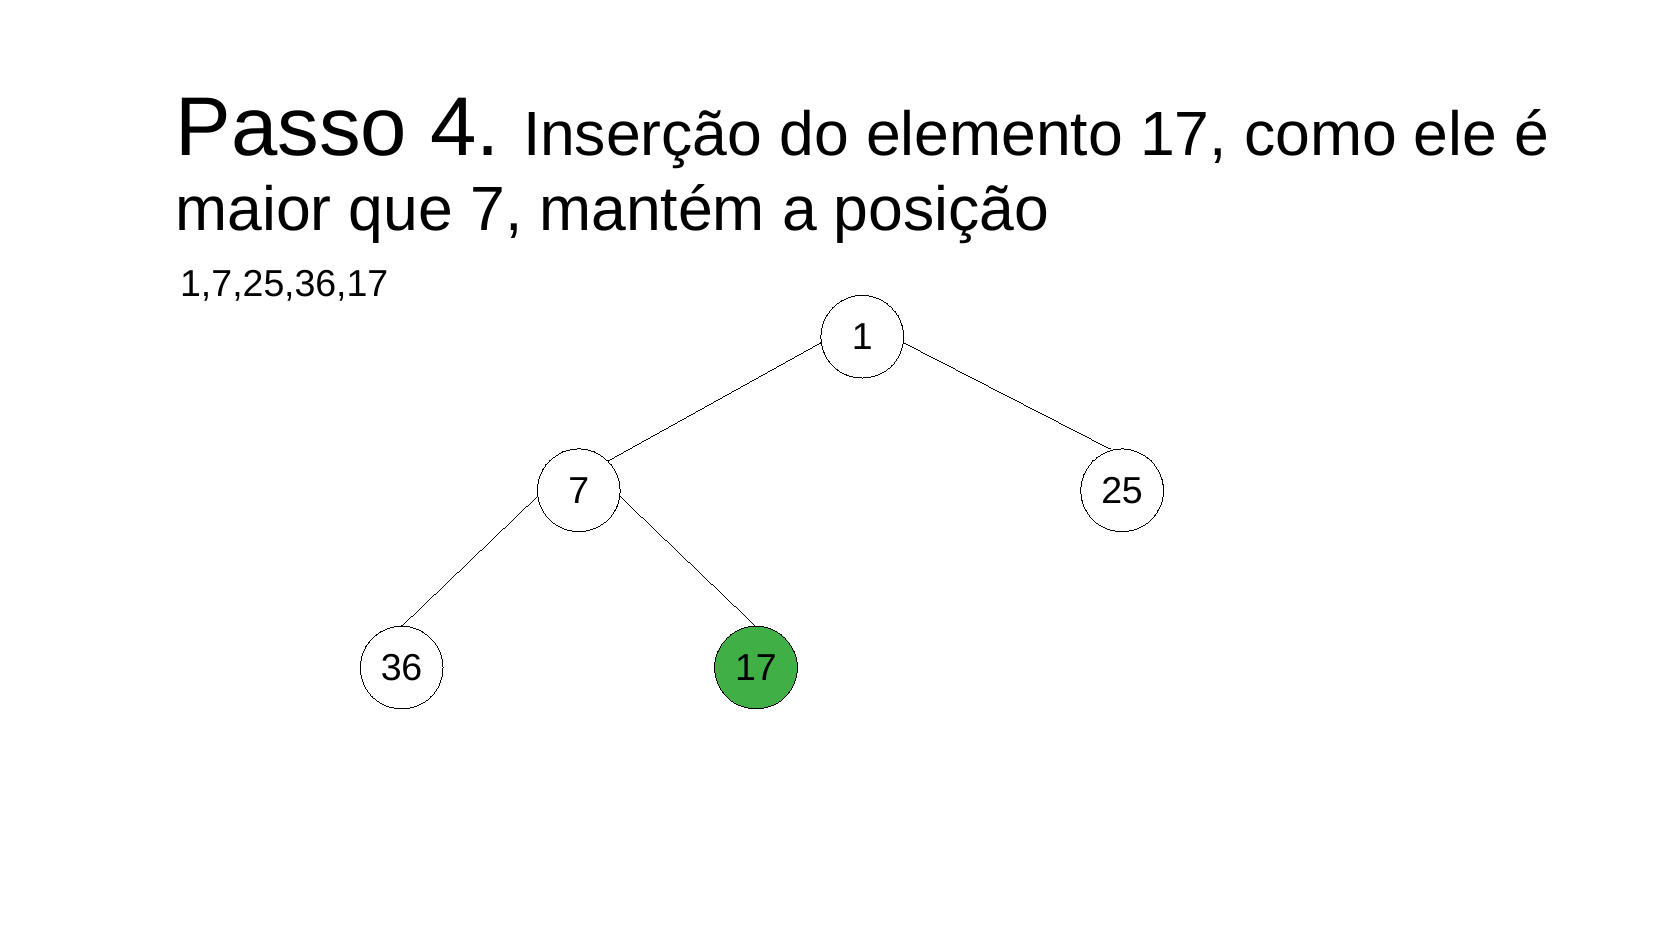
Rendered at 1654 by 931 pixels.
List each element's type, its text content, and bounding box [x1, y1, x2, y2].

text_box 36 [360, 626, 444, 709]
text_box 1,7,25,36,17 [165, 255, 709, 355]
text_box Passo 4. Inserção do elemento 17, como ele é maior que 7, mantém a posição [160, 73, 1571, 251]
text_box 25 [1080, 448, 1164, 532]
text_box 17 [714, 626, 798, 709]
text_box 1 [820, 295, 904, 379]
text_box 7 [537, 448, 621, 532]
